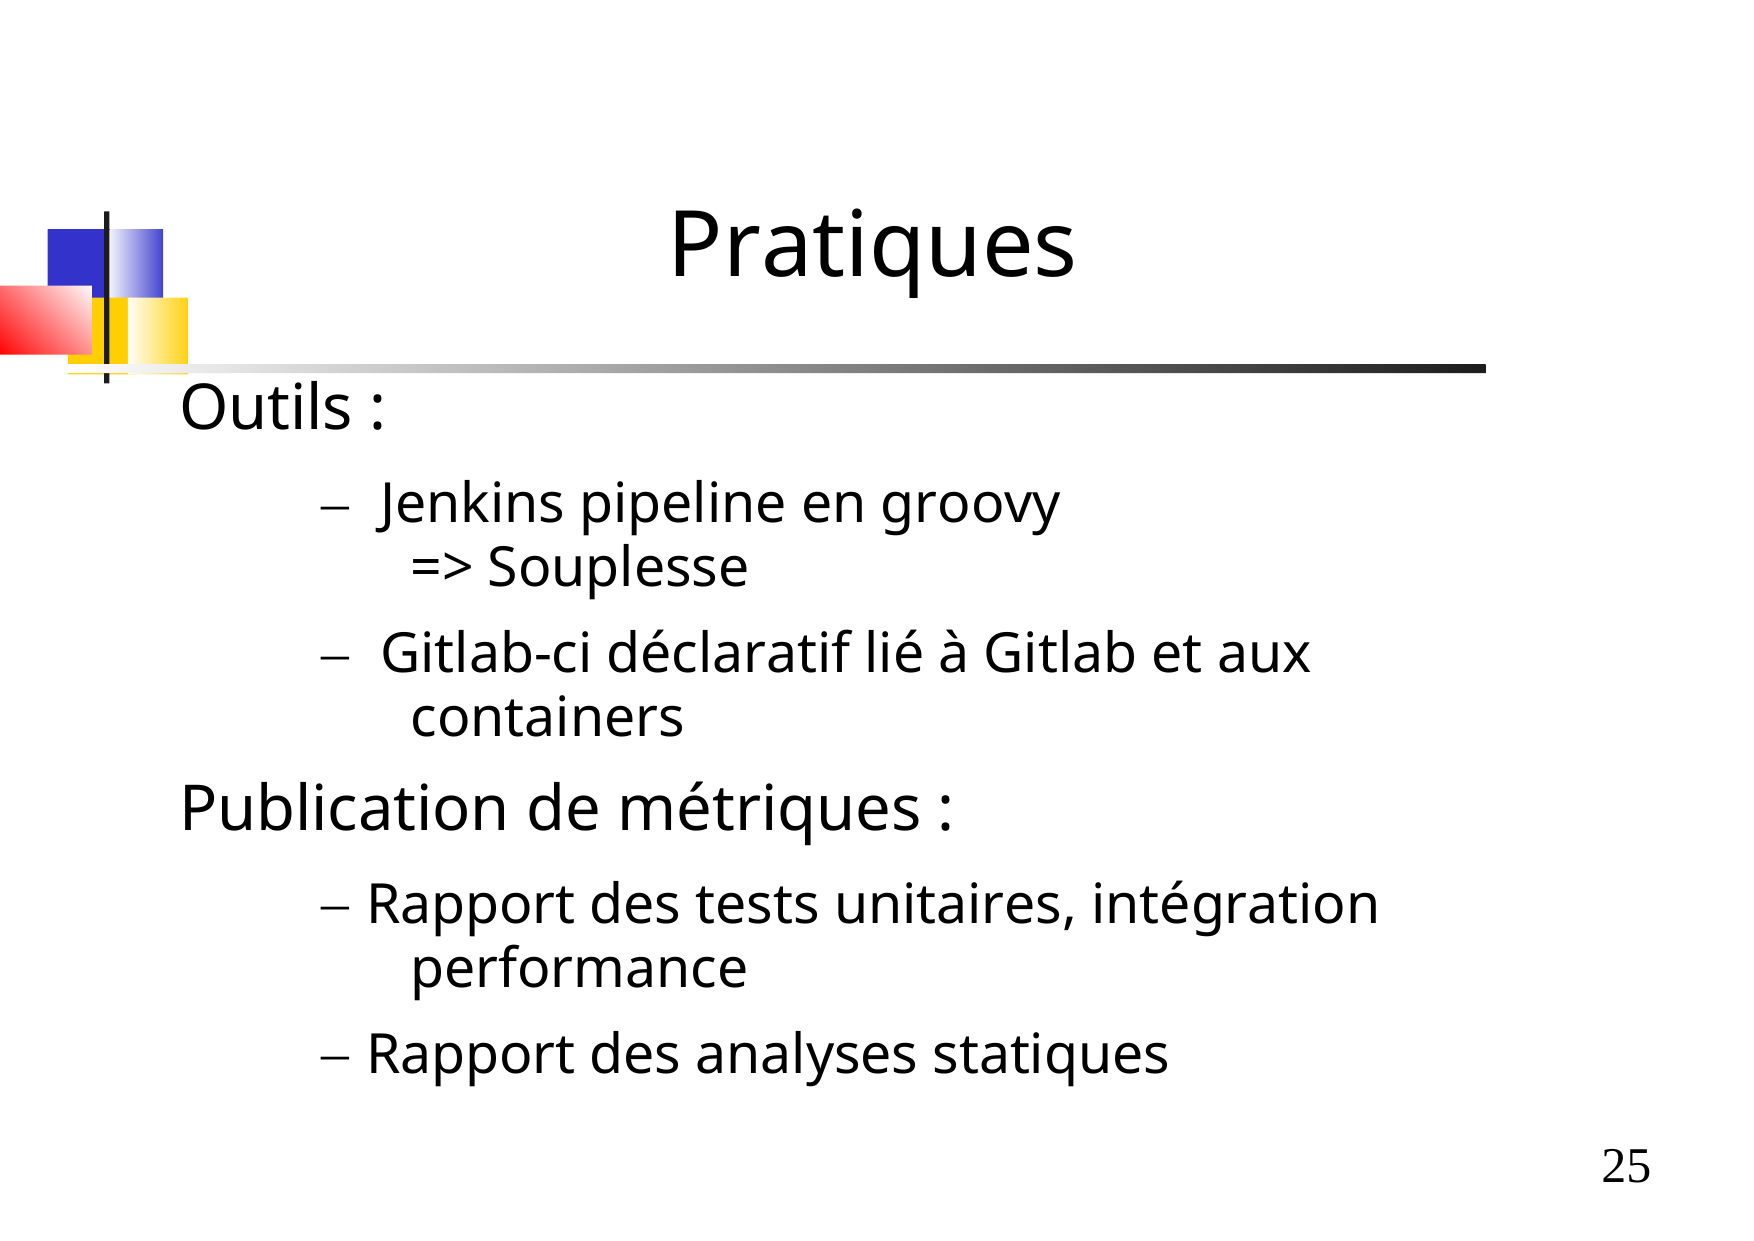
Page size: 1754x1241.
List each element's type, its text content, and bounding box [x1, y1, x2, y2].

list Outils : Jenkins pipeline en groovy => Souplesse Gitlab-ci déclaratif lié à Gitlab et aux containers Publication de métriques : Rapport des tests unitaires, intégration performance Rapport des analyses statiques [179, 371, 1567, 1091]
title Pratiques [179, 139, 1567, 351]
